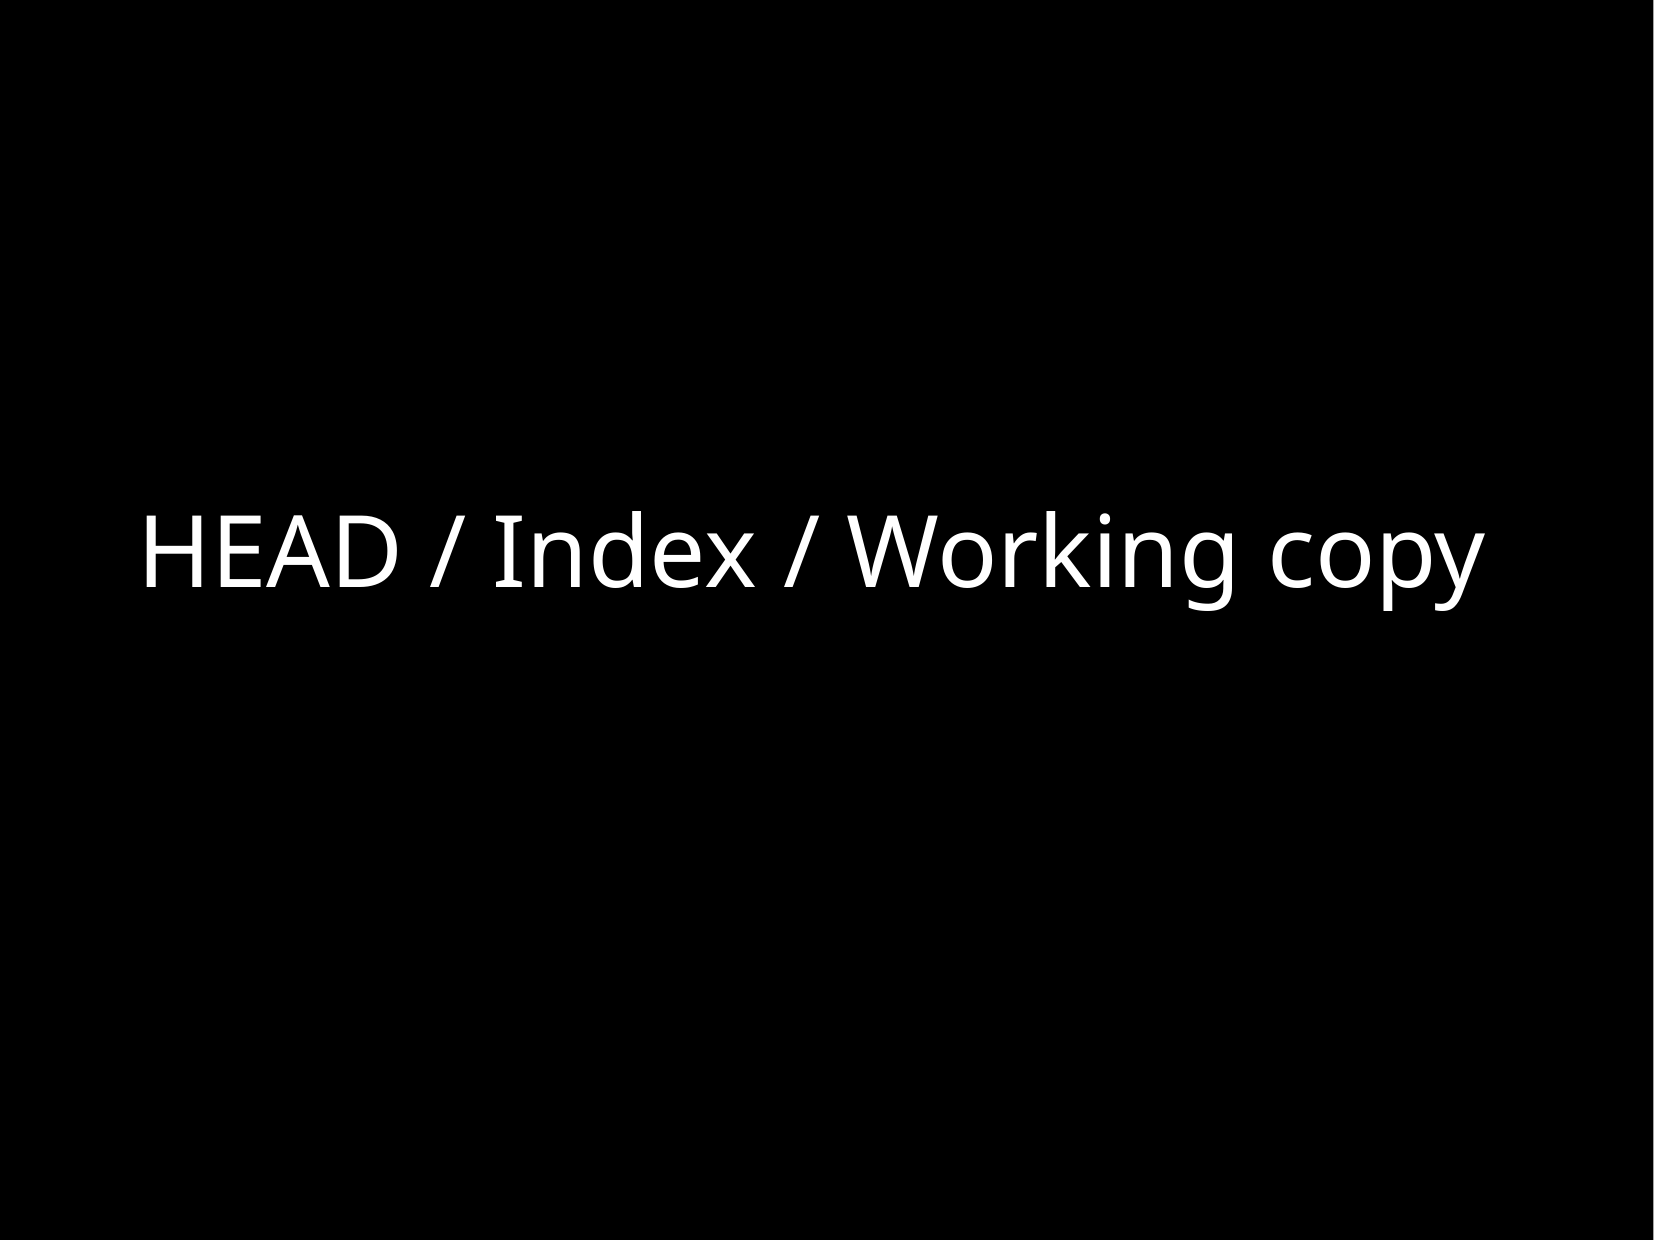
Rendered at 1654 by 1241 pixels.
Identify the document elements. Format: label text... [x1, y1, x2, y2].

subtitle HEAD / Index / Working copy [88, 88, 1536, 1010]
